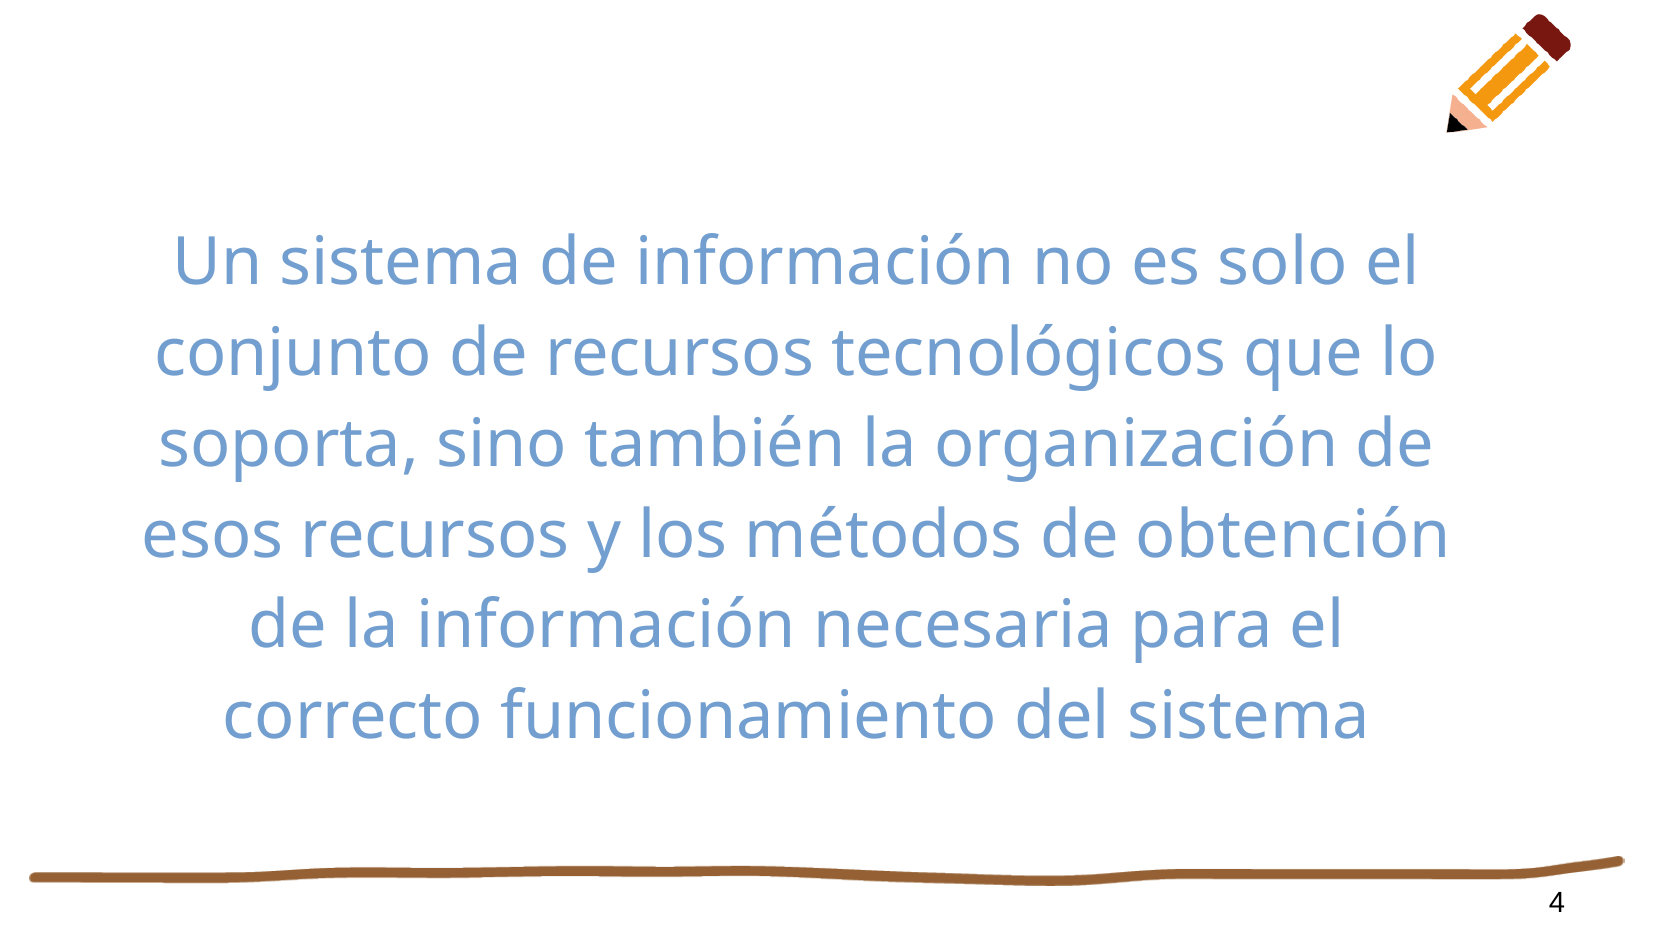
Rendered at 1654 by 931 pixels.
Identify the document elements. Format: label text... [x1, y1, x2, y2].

picture [29, 856, 1625, 886]
title Un sistema de información no es solo el conjunto de recursos tecnológicos que lo soporta, sino también la organización de esos recursos y los métodos de obtención de la información necesaria para el correcto funcionamiento del sistema [118, 206, 1477, 765]
picture [1446, 14, 1571, 133]
